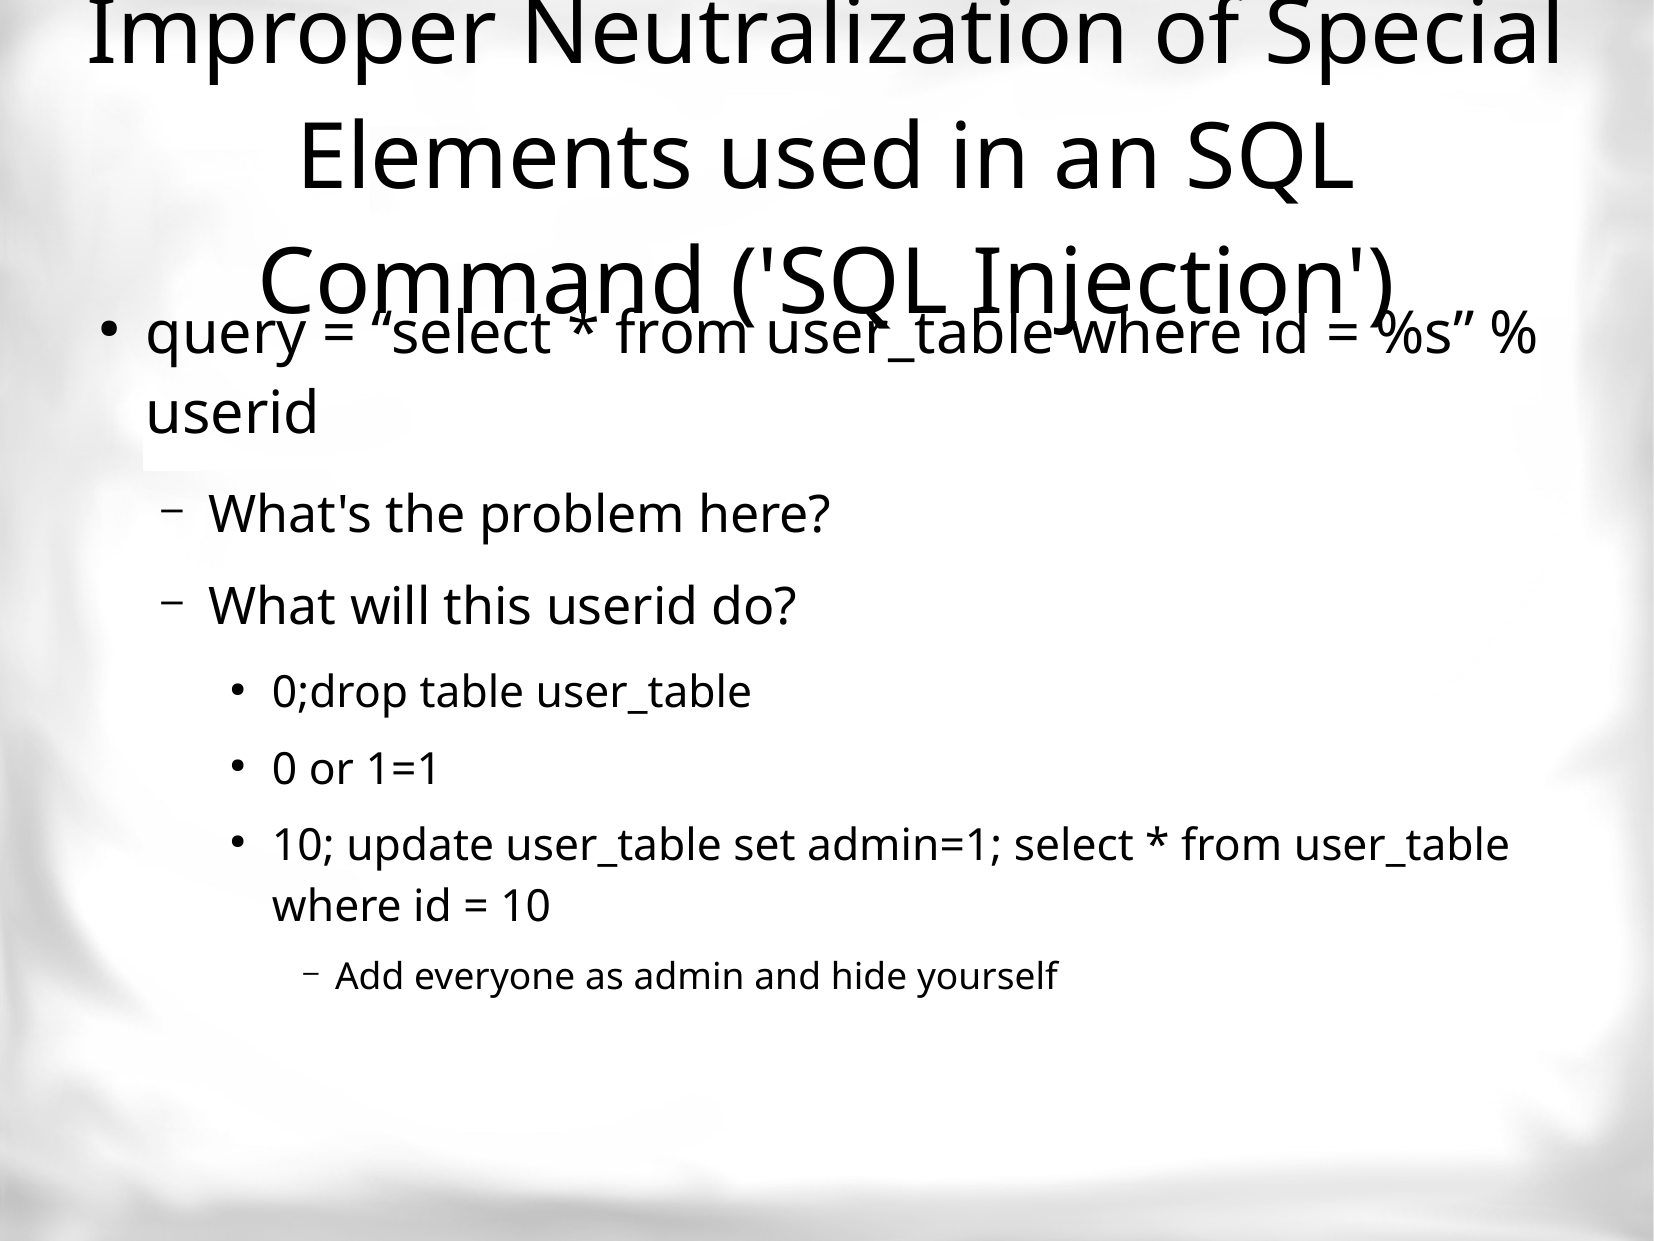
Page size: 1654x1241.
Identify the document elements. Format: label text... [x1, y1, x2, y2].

title Improper Neutralization of Special Elements used in an SQL Command ('SQL Injection') [82, 0, 1571, 290]
list query = “select * from user_table where id = %s” % userid What's the problem here? What will this userid do? 0;drop table user_table 0 or 1=1 10; update user_table set admin=1; select * from user_table where id = 10 Add everyone as admin and hide yourself [82, 290, 1571, 1010]
picture [0, 0, 1654, 1241]
